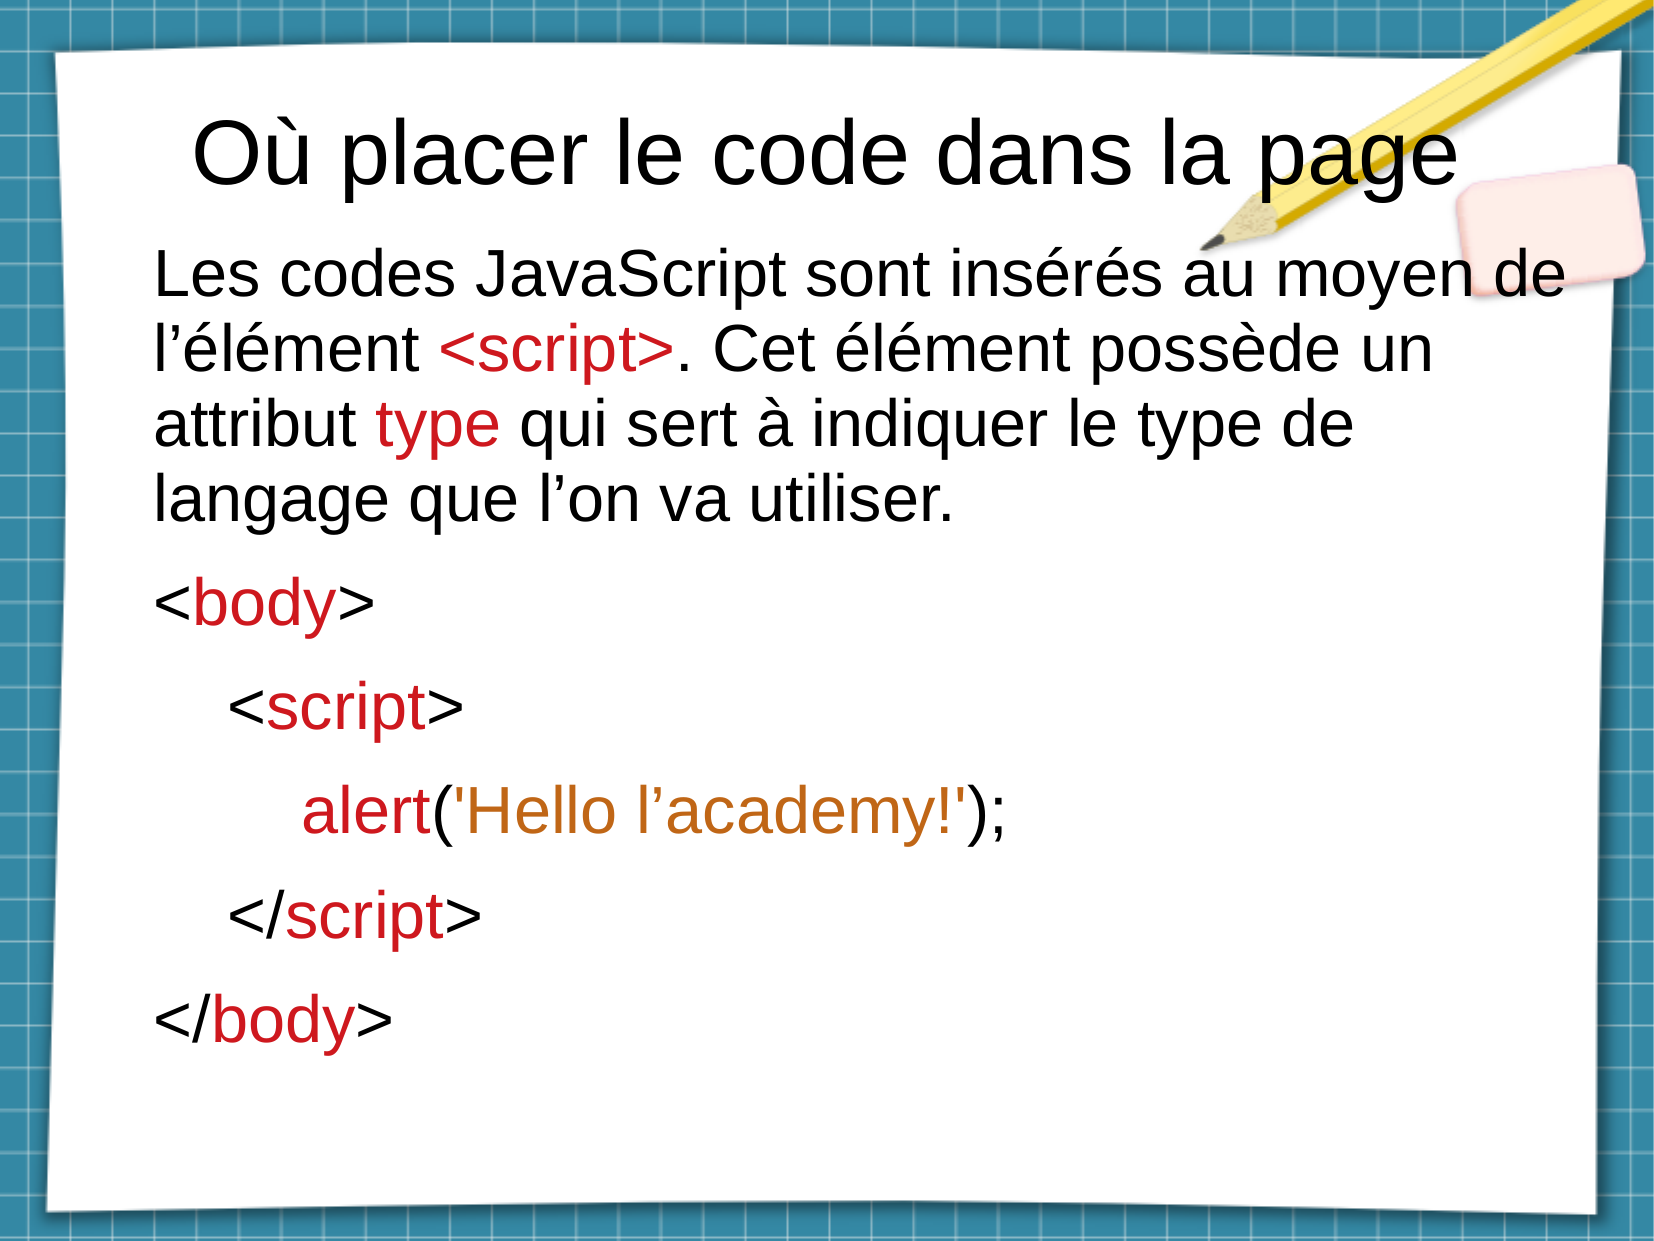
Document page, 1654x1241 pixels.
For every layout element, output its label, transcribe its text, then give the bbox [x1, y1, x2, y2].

title Où placer le code dans la page [82, 49, 1571, 236]
picture [0, 0, 1654, 1241]
list Les codes JavaScript sont insérés au moyen de l’élément <script>. Cet élément possède un attribut type qui sert à indiquer le type de langage que l’on va utiliser. <body> <script> alert('Hello l’academy!'); </script> </body> [82, 236, 1571, 1134]
